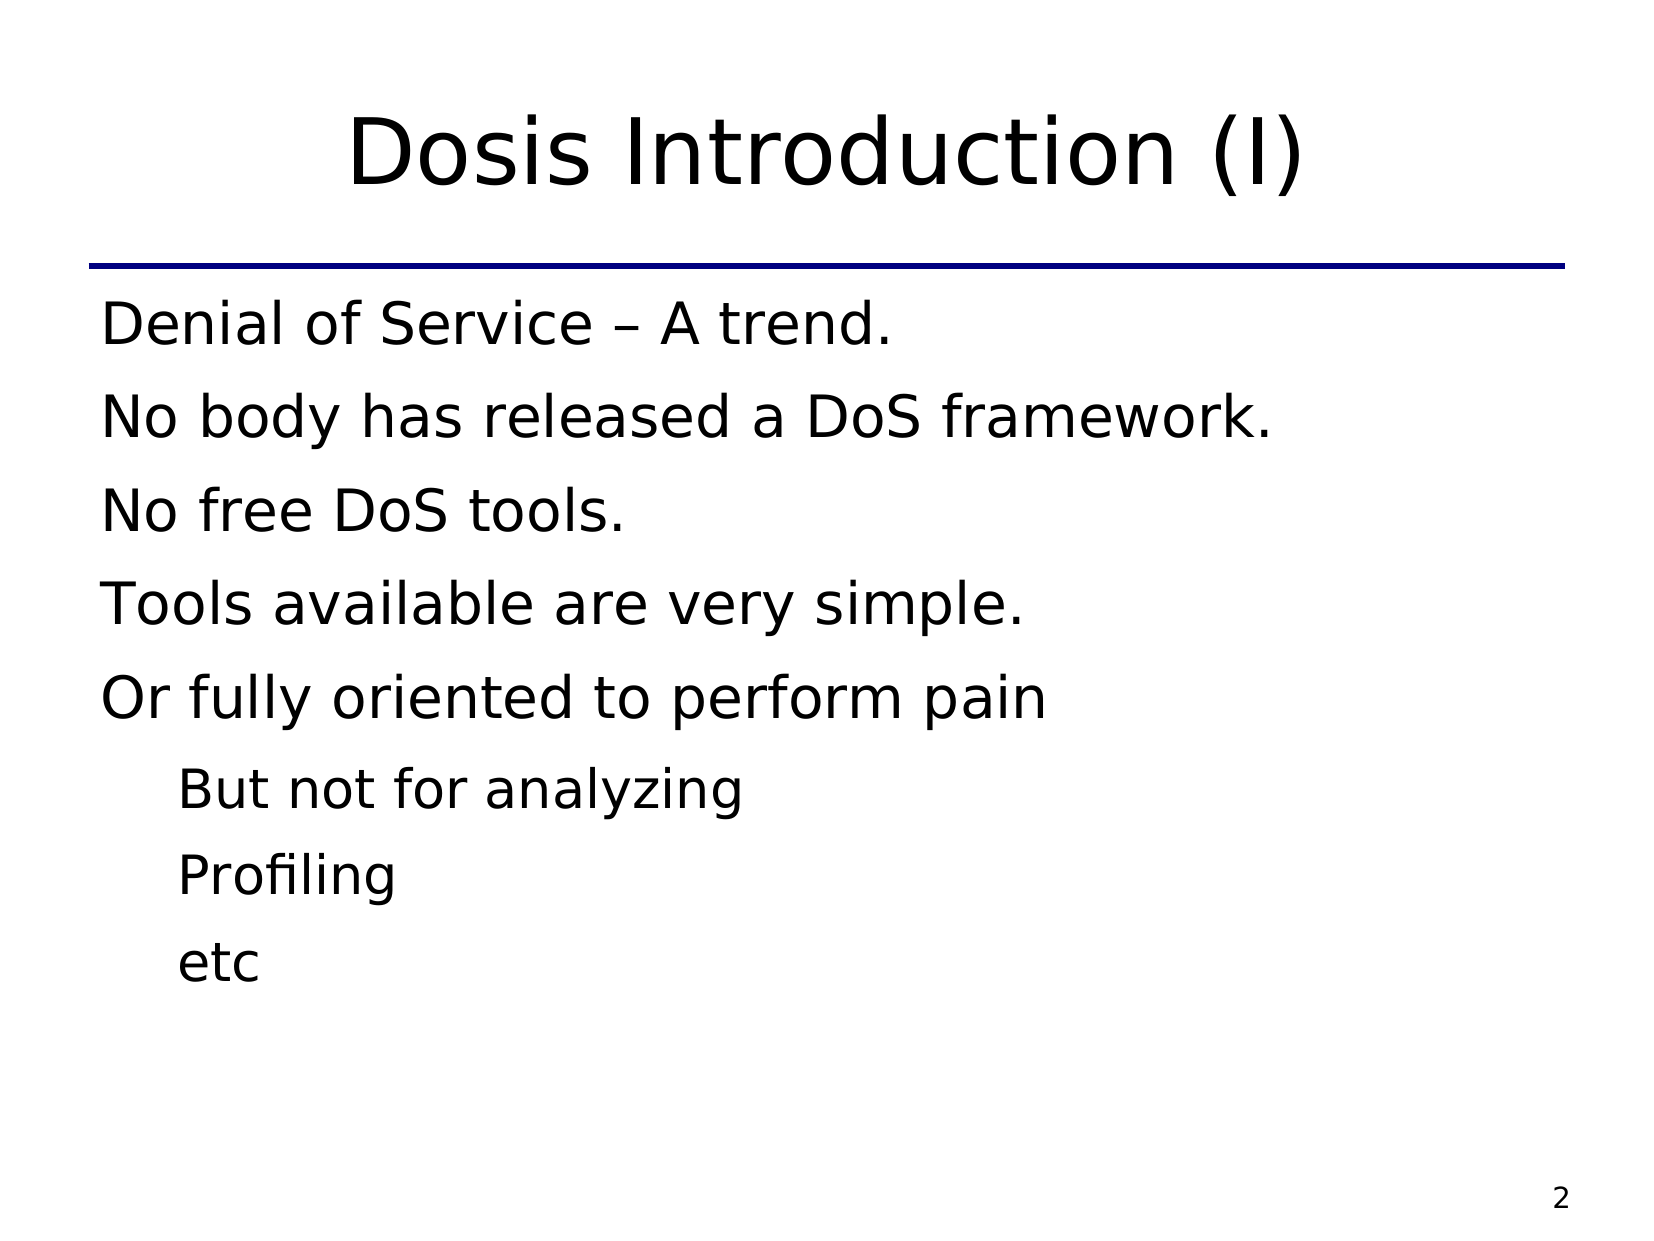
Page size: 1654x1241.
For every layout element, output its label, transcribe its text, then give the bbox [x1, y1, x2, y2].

list Denial of Service – A trend. No body has released a DoS framework. No free DoS tools. Tools available are very simple. Or fully oriented to perform pain But not for analyzing Profiling etc [82, 290, 1571, 1109]
title Dosis Introduction (I) [82, 49, 1571, 257]
